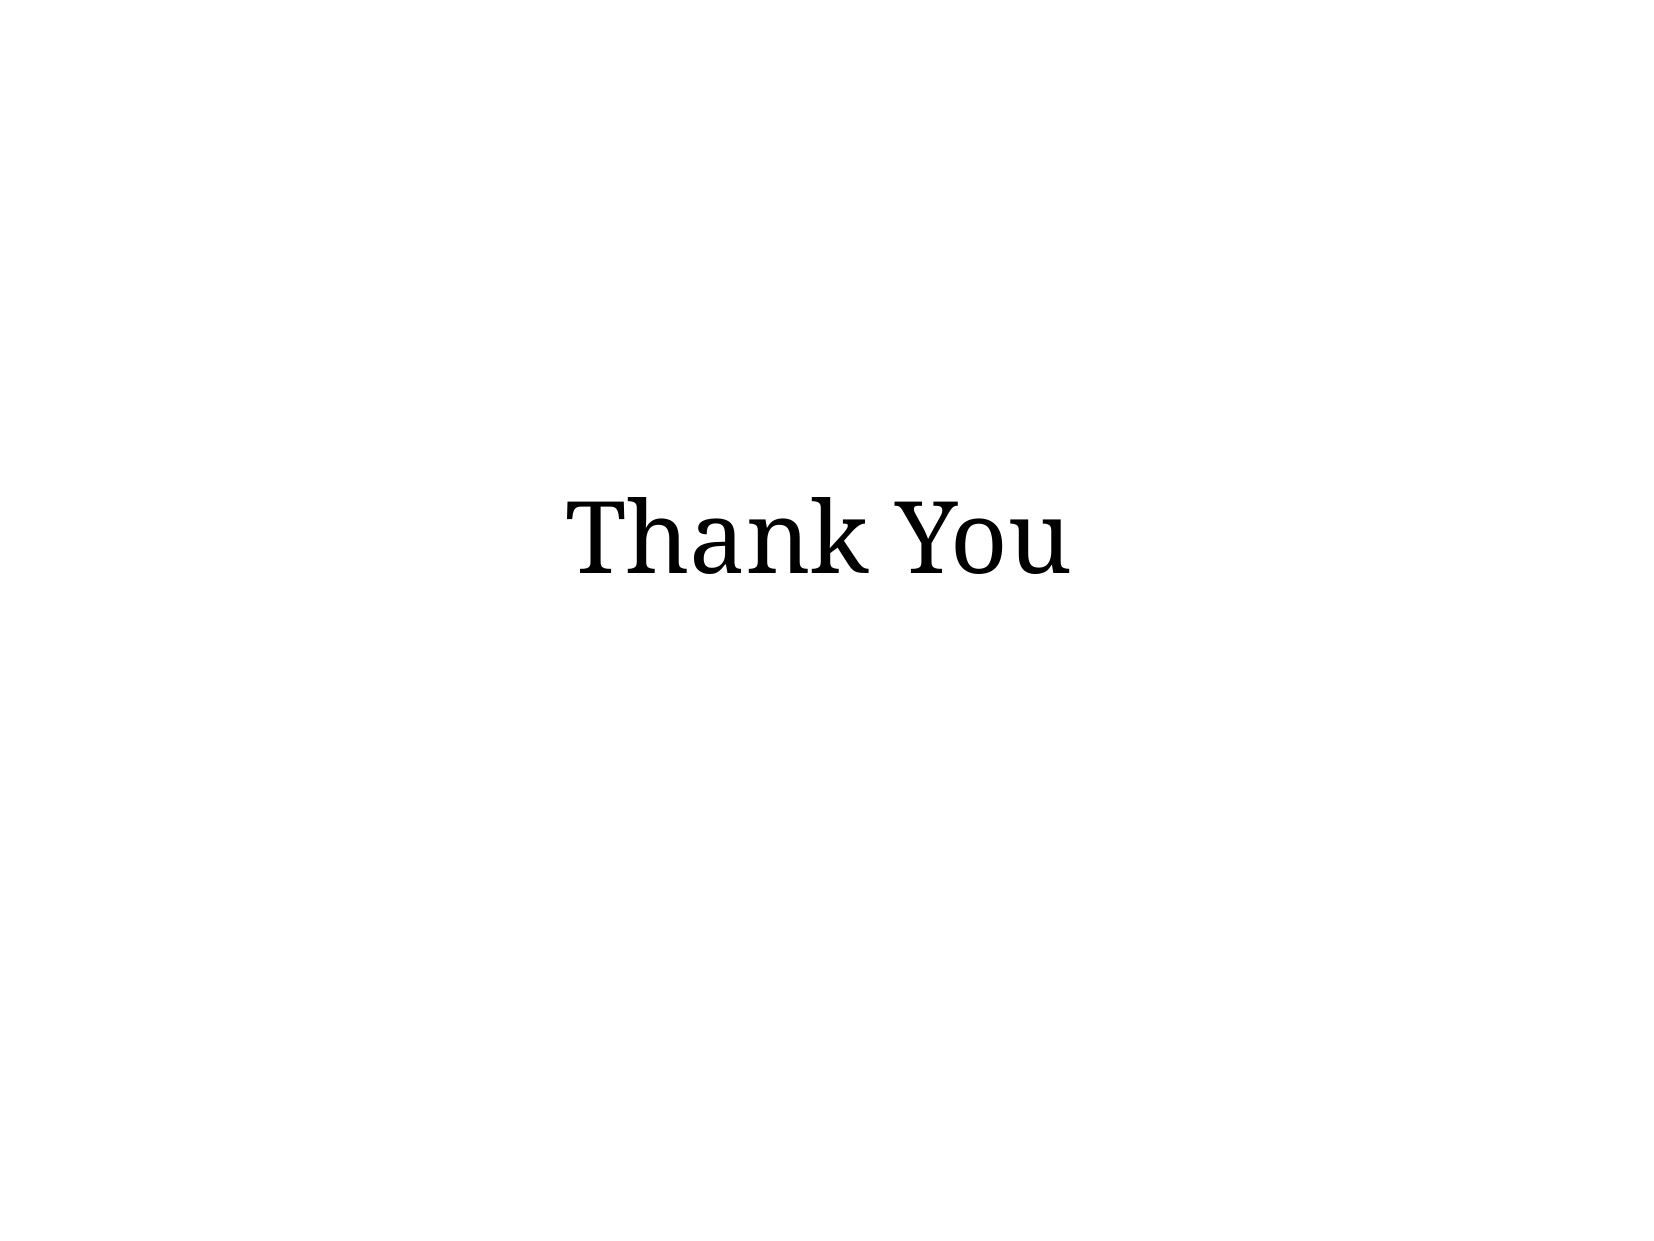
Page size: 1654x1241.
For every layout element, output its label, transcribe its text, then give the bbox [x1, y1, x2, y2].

text_box Thank You [539, 375, 1099, 591]
